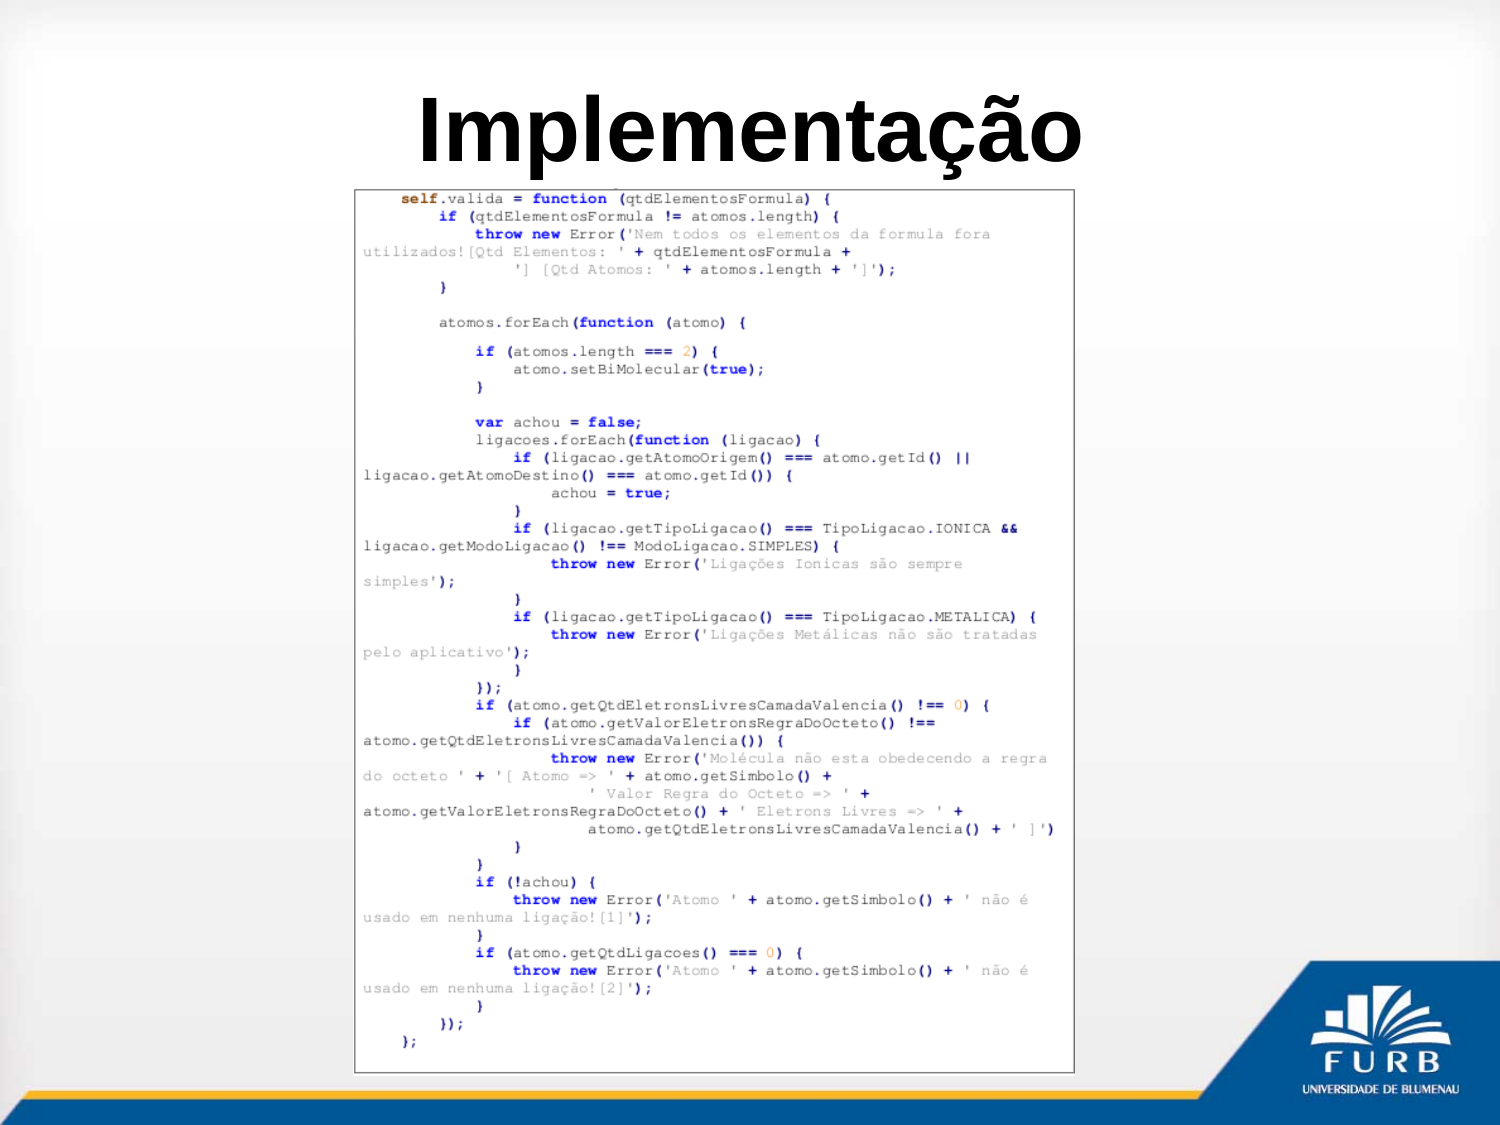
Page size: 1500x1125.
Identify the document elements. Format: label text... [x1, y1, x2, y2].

picture [0, 0, 1500, 1125]
text_box Implementação [76, 30, 1427, 219]
